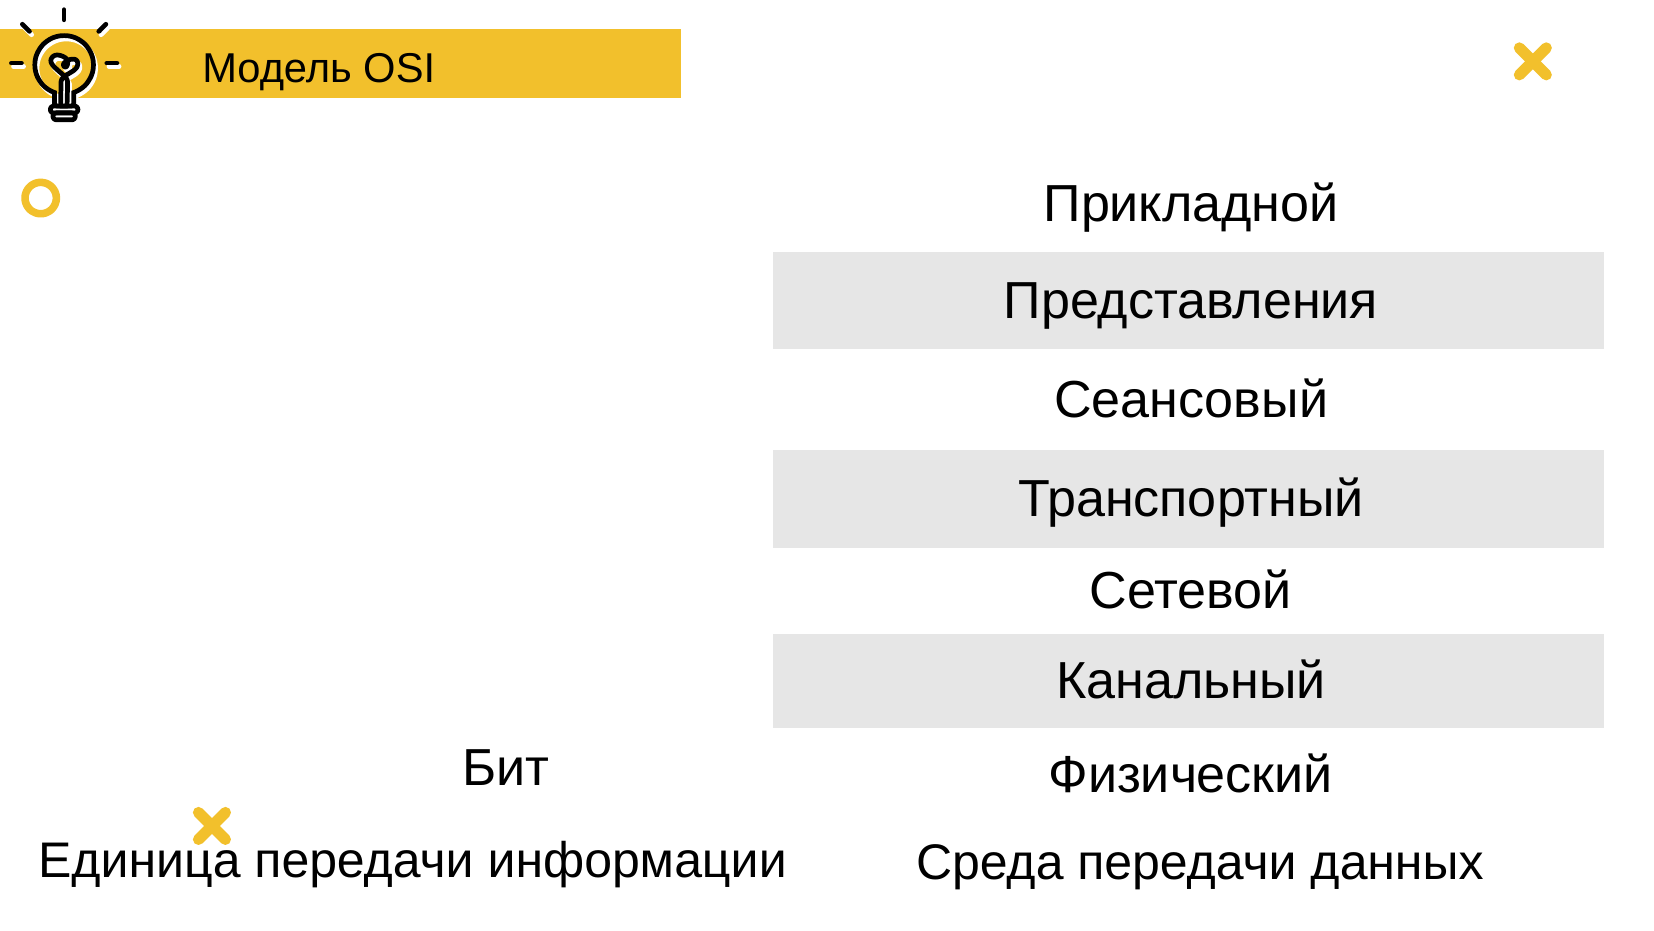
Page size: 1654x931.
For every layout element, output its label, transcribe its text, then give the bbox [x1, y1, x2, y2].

table_cell Представления [773, 252, 1604, 349]
table_header Прикладной [773, 156, 1604, 251]
text_box Среда передачи данных [826, 827, 1576, 898]
text_box Единица передачи информации [0, 825, 826, 931]
text_box Модель OSI [187, 37, 676, 99]
table_cell Физический [773, 729, 1604, 820]
table_cell Канальный [773, 634, 1604, 728]
table_cell Сетевой [773, 549, 1604, 633]
table_cell Сеансовый [773, 350, 1604, 449]
text_box Бит [262, 712, 751, 823]
table_cell Транспортный [773, 450, 1604, 548]
